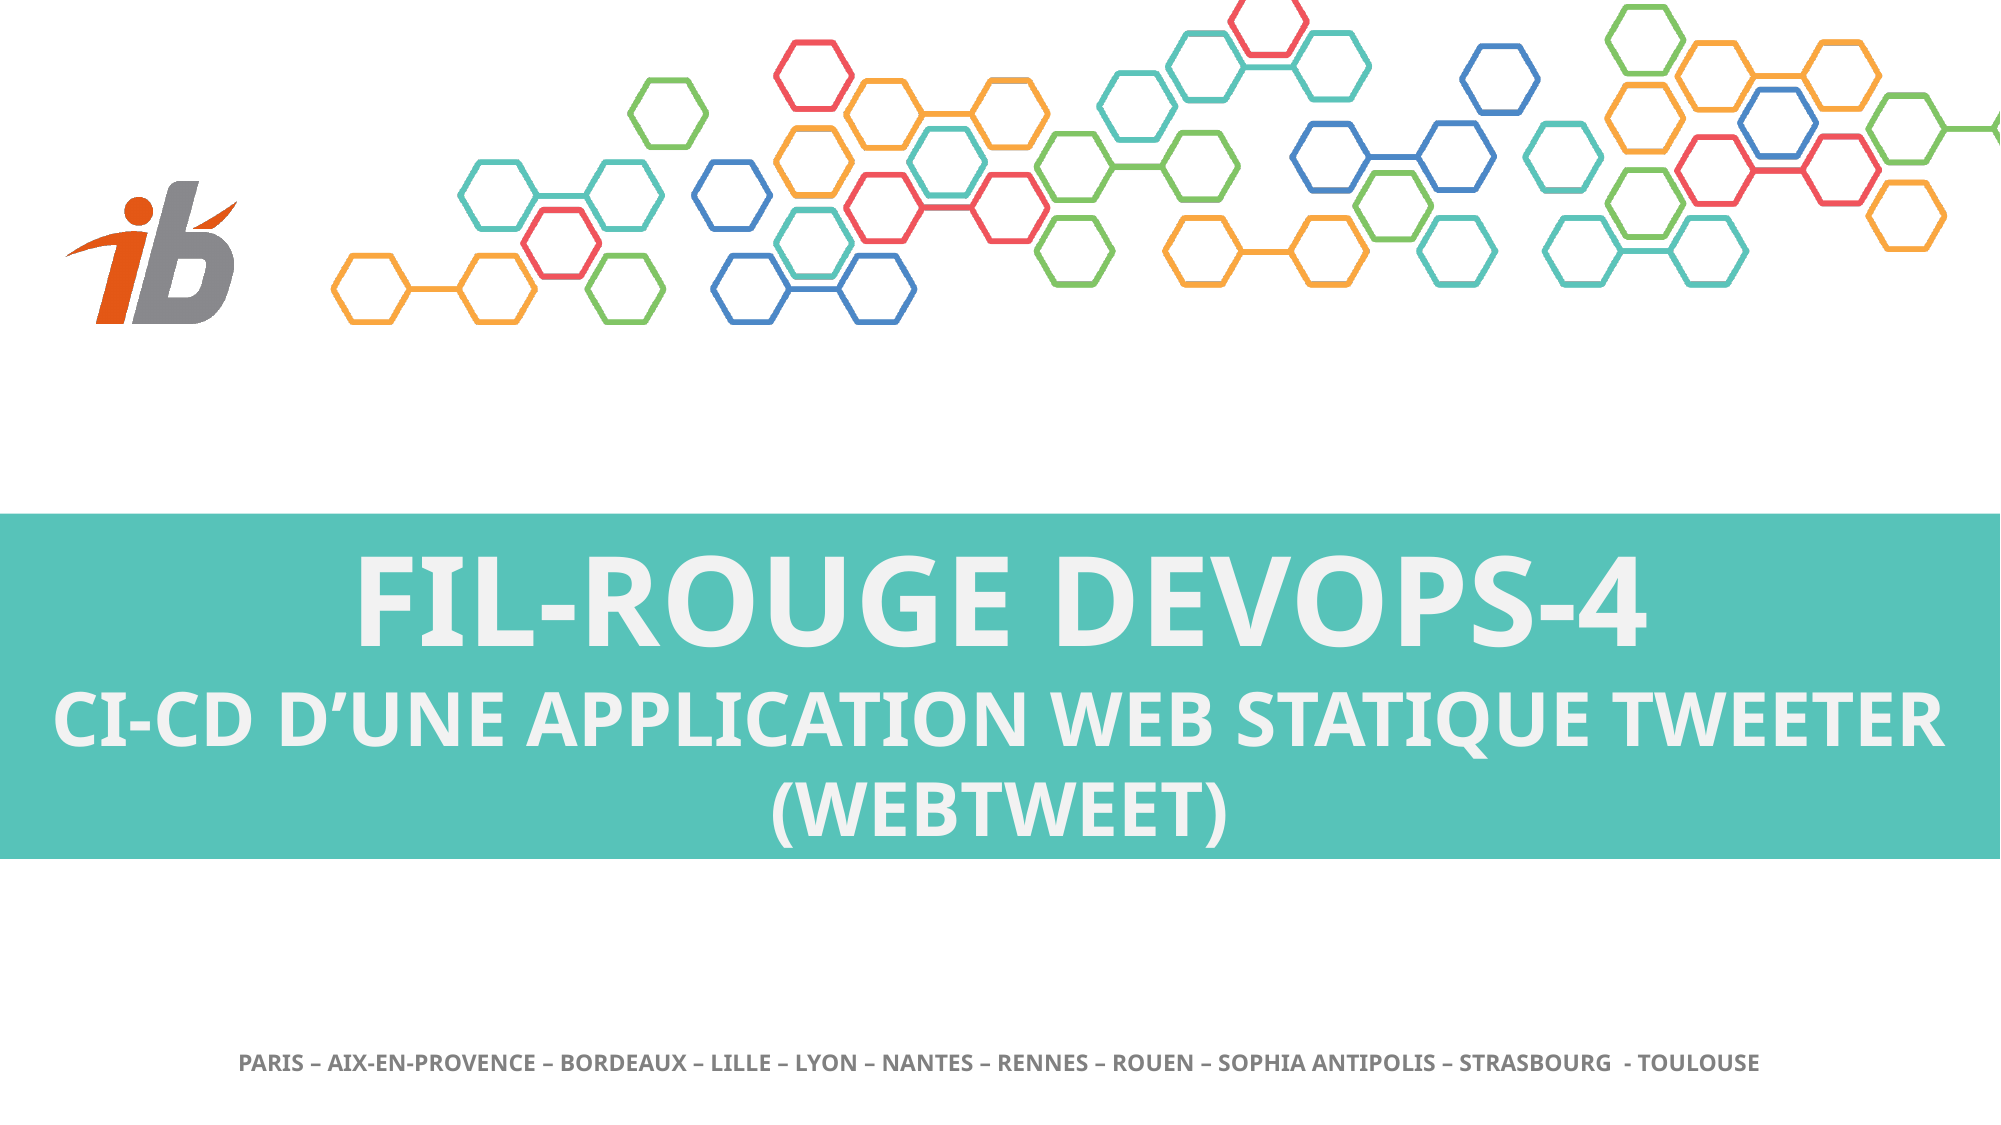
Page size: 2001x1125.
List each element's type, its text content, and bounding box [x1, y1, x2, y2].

picture [65, 181, 237, 324]
title FIL-ROUGE DEVOPS-4 CI-CD D’UNE APPLICATION WEB STATIQUE TWEETER (WEBTWEET) [0, 513, 2000, 859]
picture [314, 0, 2000, 330]
